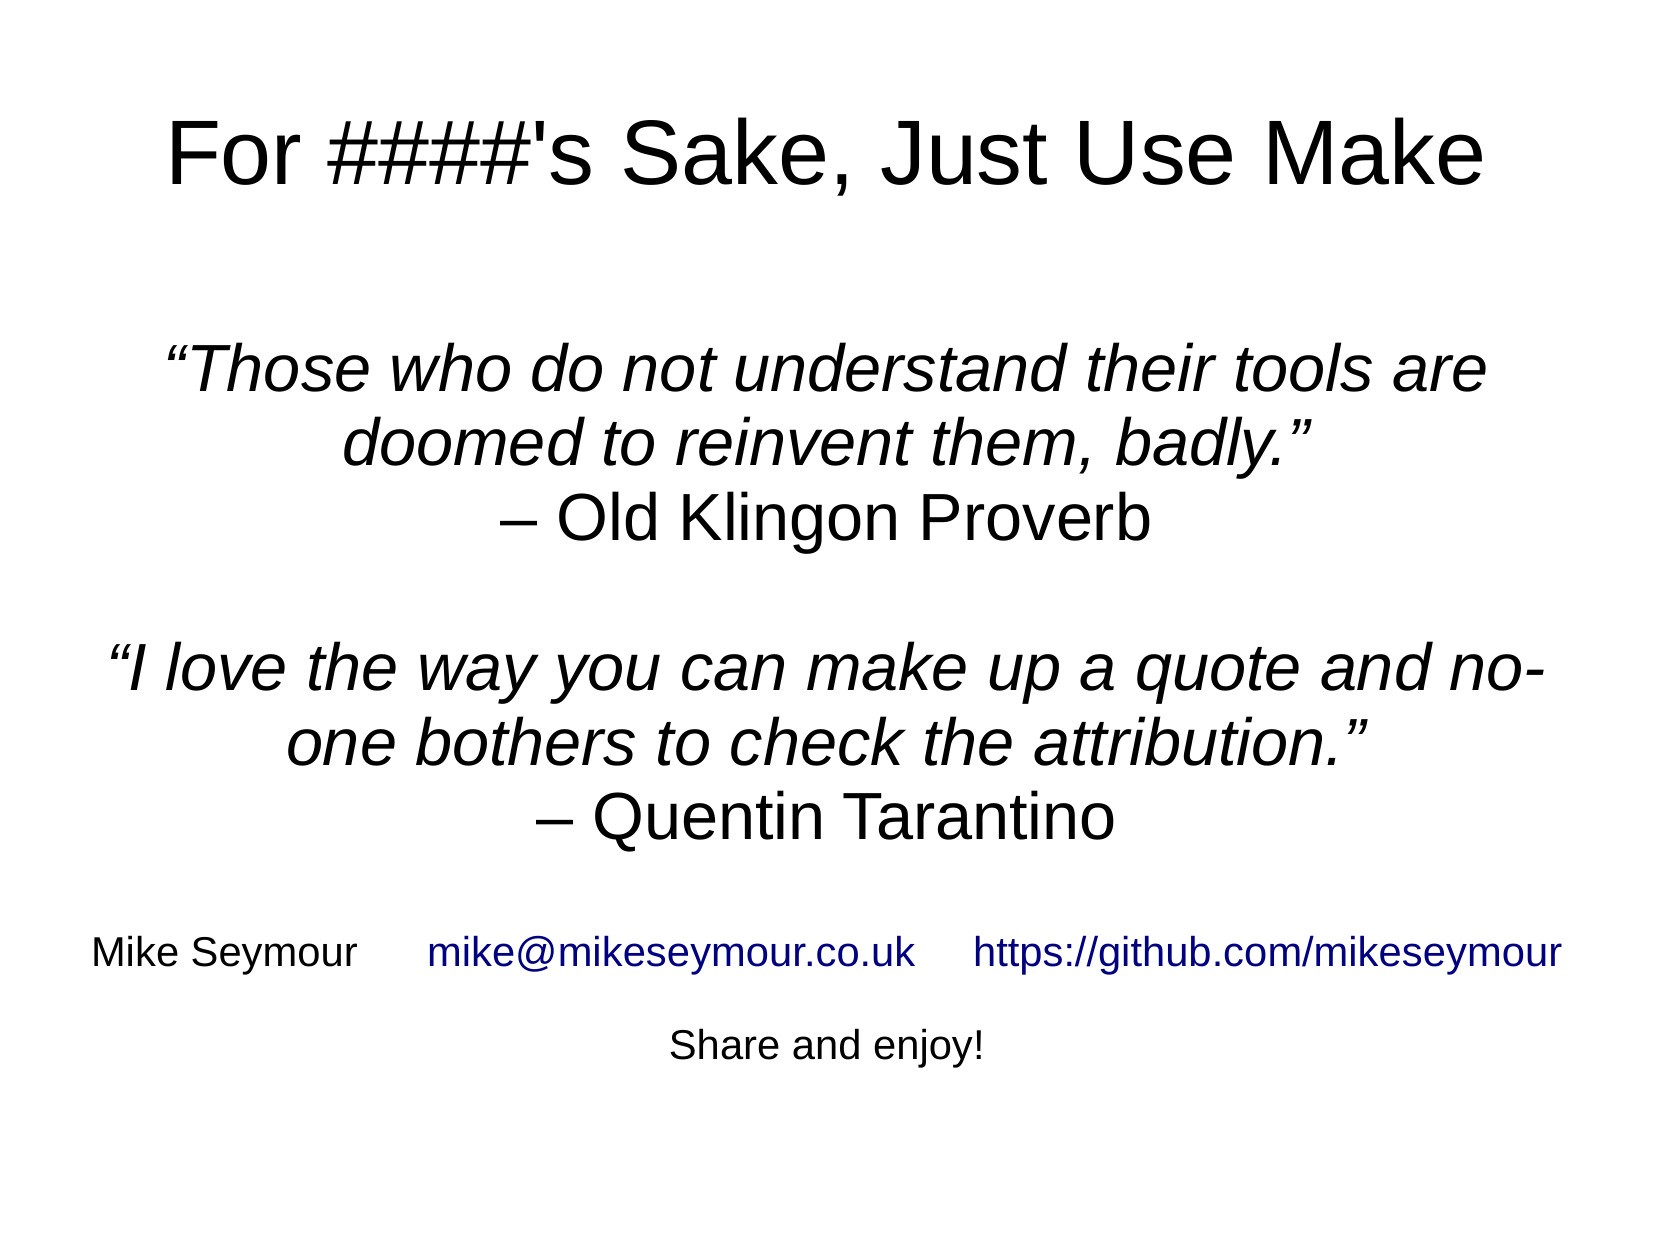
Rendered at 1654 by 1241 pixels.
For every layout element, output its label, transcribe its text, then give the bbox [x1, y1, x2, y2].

title For ####'s Sake, Just Use Make [82, 49, 1571, 257]
subtitle “Those who do not understand their tools are doomed to reinvent them, badly.” – Old Klingon Proverb “I love the way you can make up a quote and no-one bothers to check the attribution.” – Quentin Tarantino Mike Seymour mike@mikeseymour.co.uk https://github.com/mikeseymour Share and enjoy! [82, 290, 1571, 1109]
